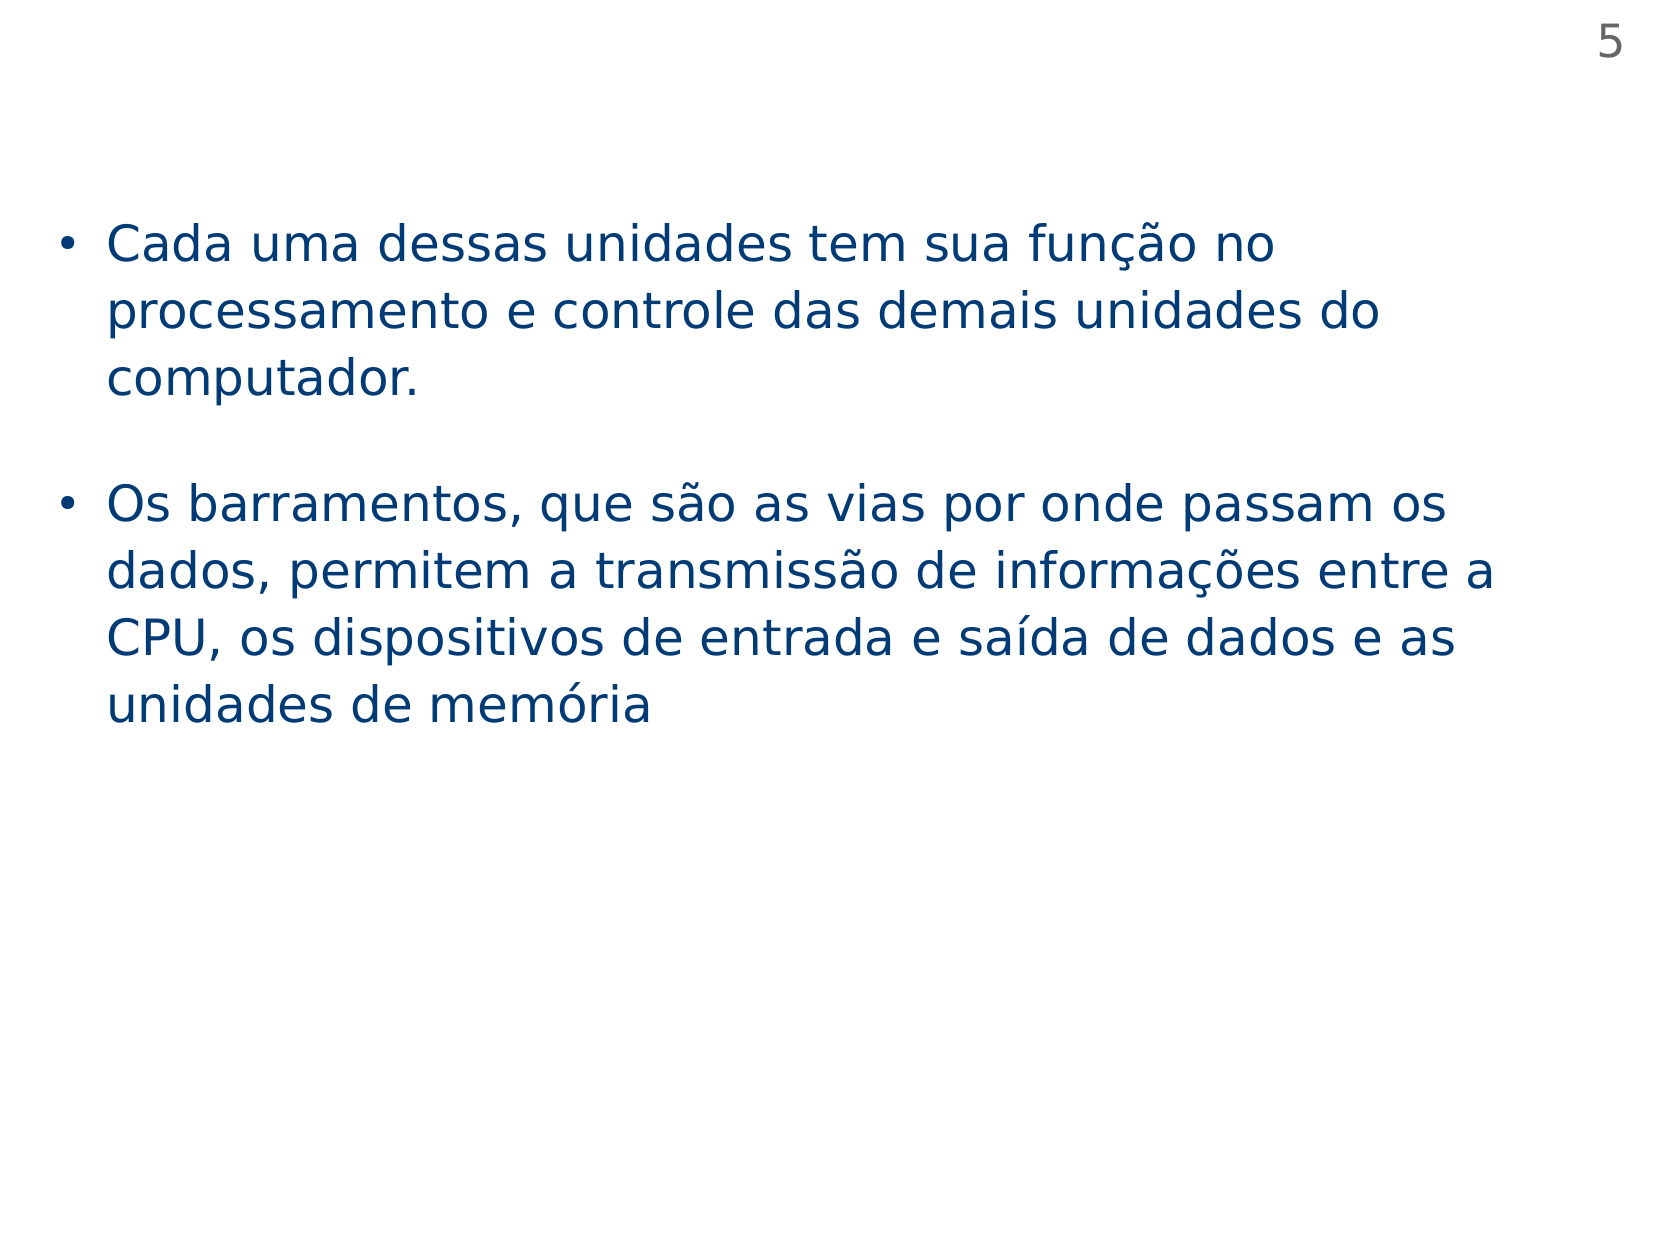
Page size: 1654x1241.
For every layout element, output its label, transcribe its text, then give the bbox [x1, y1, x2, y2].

list Cada uma dessas unidades tem sua função no processamento e controle das demais unidades do computador. Os barramentos, que são as vias por onde passam os dados, permitem a transmissão de informações entre a CPU, os dispositivos de entrada e saída de dados e as unidades de memória [59, 206, 1625, 1211]
